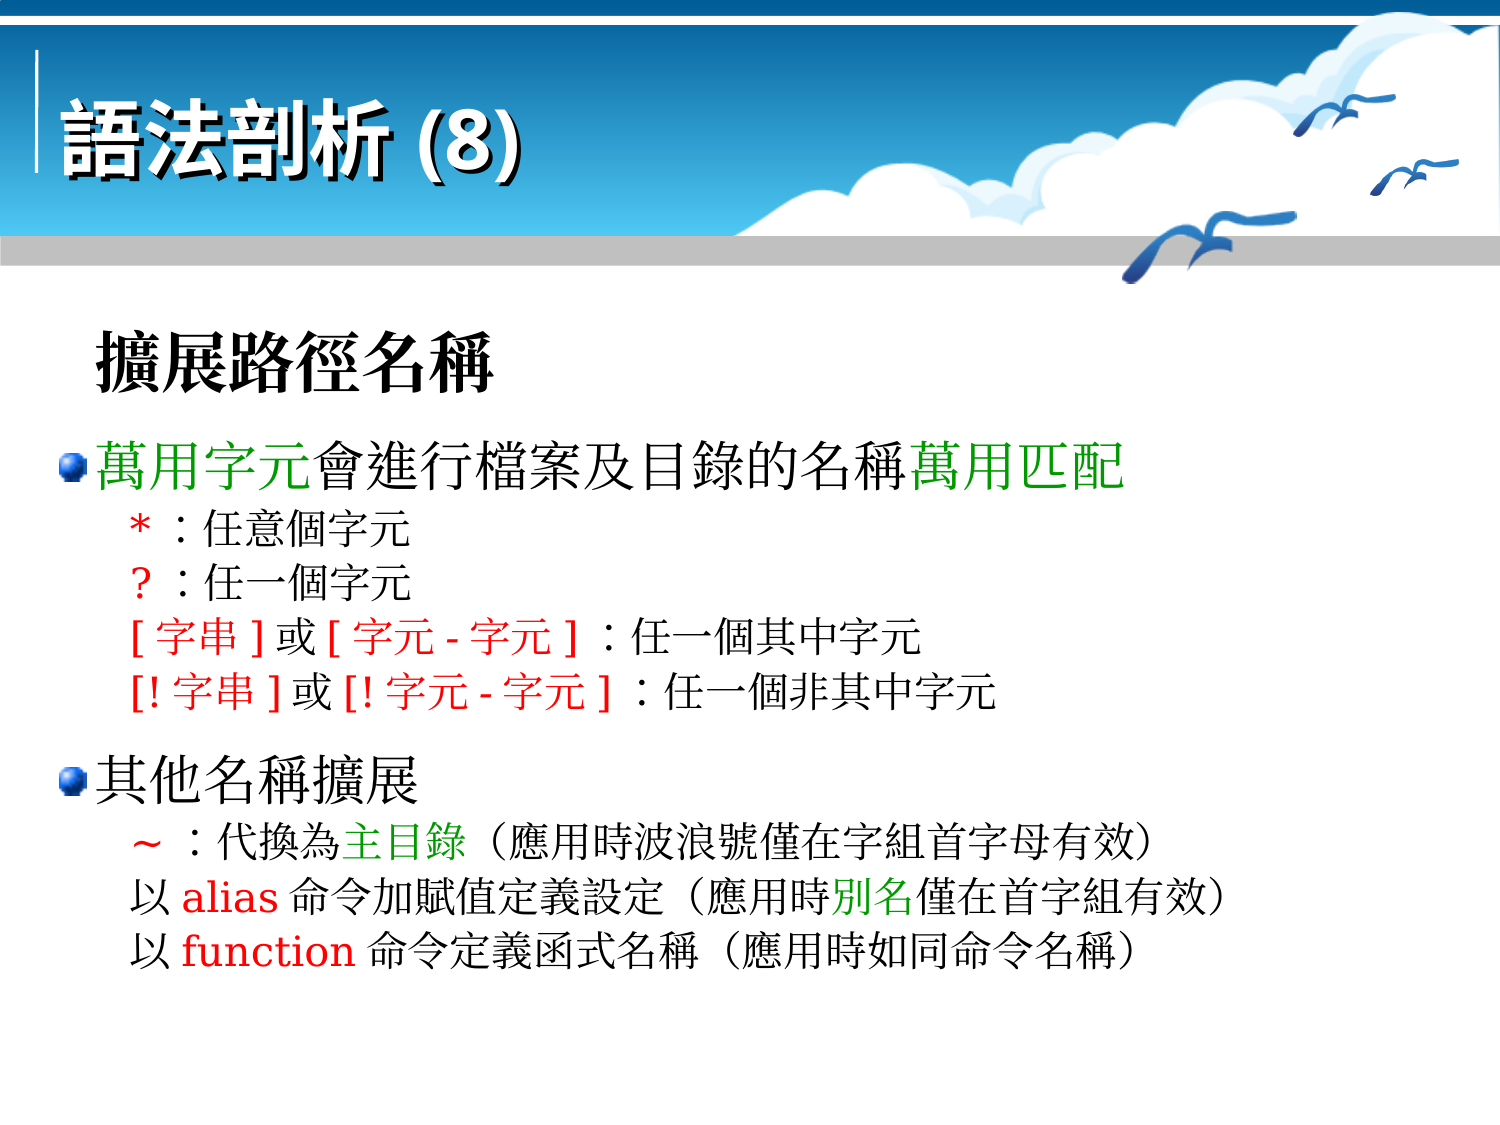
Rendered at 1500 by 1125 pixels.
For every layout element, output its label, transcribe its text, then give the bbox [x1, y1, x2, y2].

picture [730, 12, 1500, 284]
list 擴展路徑名稱 萬用字元會進行檔案及目錄的名稱萬用匹配 *：任意個字元 ?：任一個字元 [字串]或[字元-字元]：任一個其中字元 [!字串]或[!字元-字元]：任一個非其中字元 其他名稱擴展 ~：代換為主目錄（應用時波浪號僅在字組首字母有效） 以alias命令加賦值定義設定（應用時別名僅在首字組有效） 以function命令定義函式名稱（應用時如同命令名稱） [59, 324, 1441, 1042]
title 語法剖析(8) [59, 86, 1465, 186]
